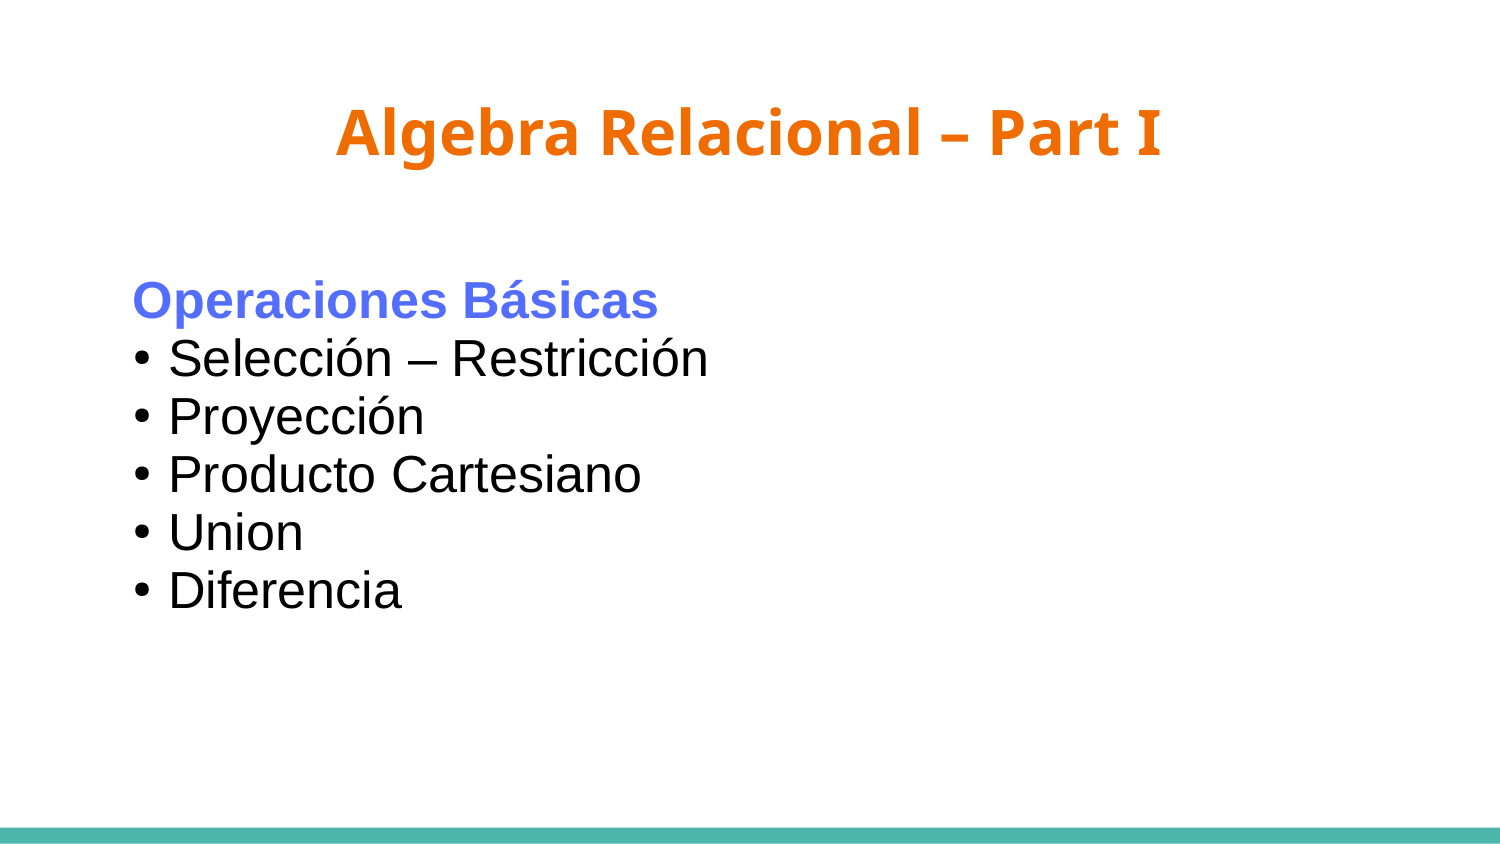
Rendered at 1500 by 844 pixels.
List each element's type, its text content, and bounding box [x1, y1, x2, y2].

title Algebra Relacional – Part I [51, 72, 1449, 189]
text_box Operaciones Básicas Selección – Restricción Proyección Producto Cartesiano Union Diferencia [118, 264, 1217, 686]
